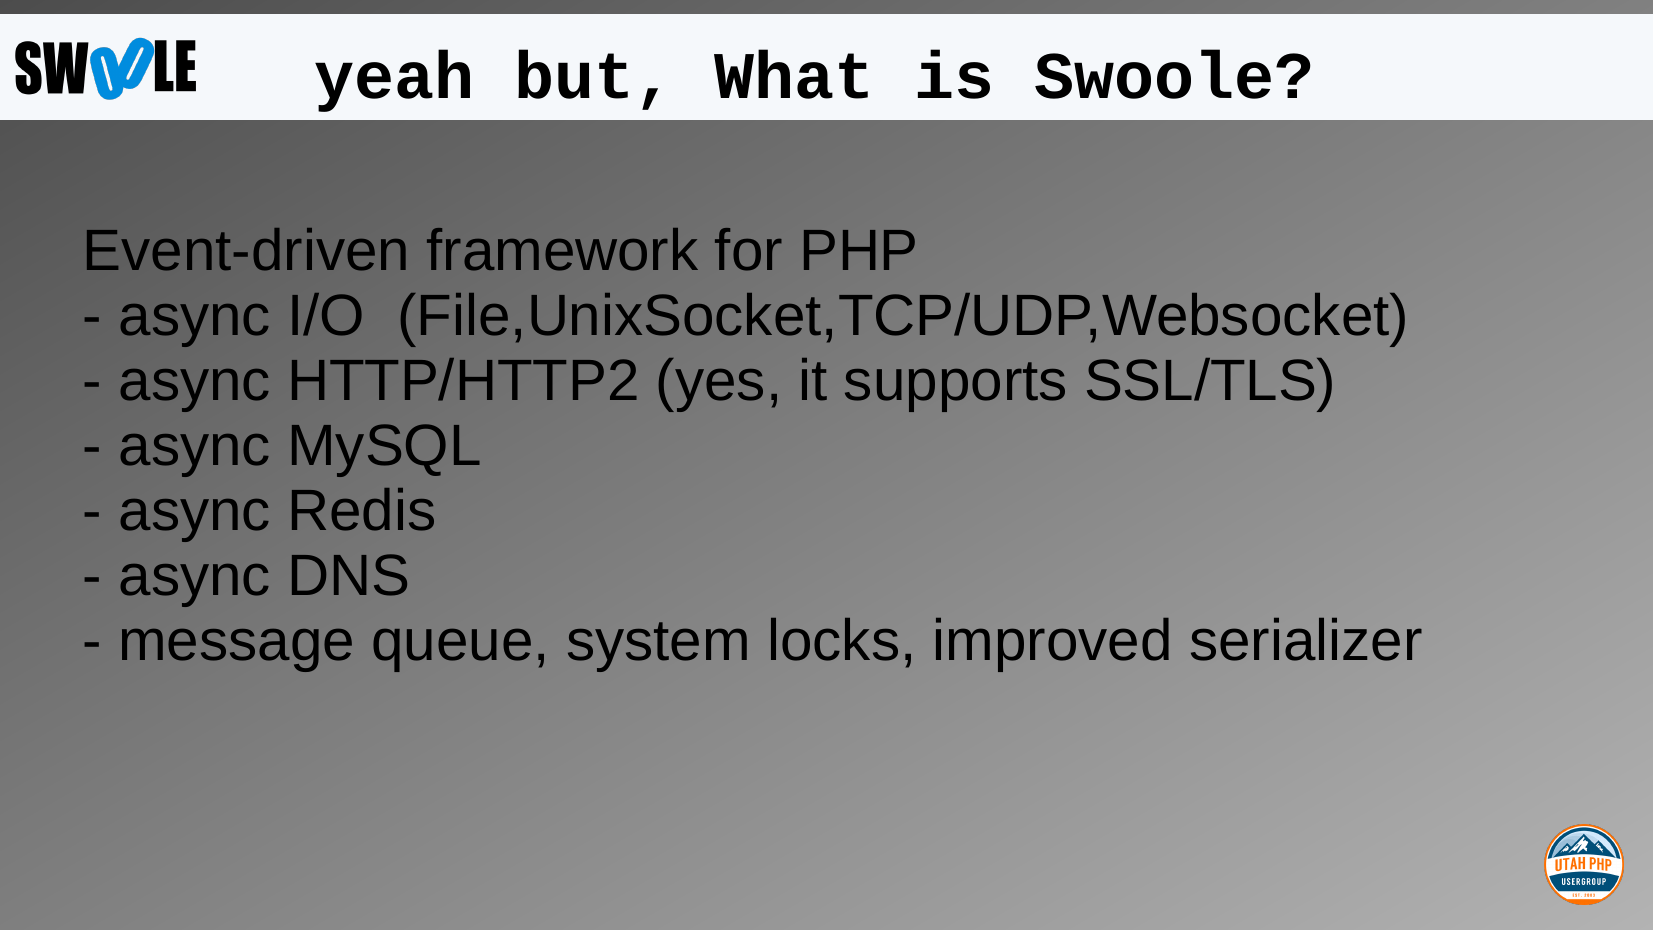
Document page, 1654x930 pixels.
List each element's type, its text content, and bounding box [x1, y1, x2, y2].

text_box [0, 14, 15, 120]
text_box [196, 14, 1653, 120]
picture [1544, 824, 1624, 905]
picture [15, 14, 196, 124]
title yeah but, What is Swoole? [314, 29, 1586, 133]
subtitle Event-driven framework for PHP - async I/O (File,UnixSocket,TCP/UDP,Websocket) - async HTTP/HTTP2 (yes, it supports SSL/TLS) - async MySQL - async Redis - async DNS - message queue, system locks, improved serializer [82, 217, 1571, 757]
